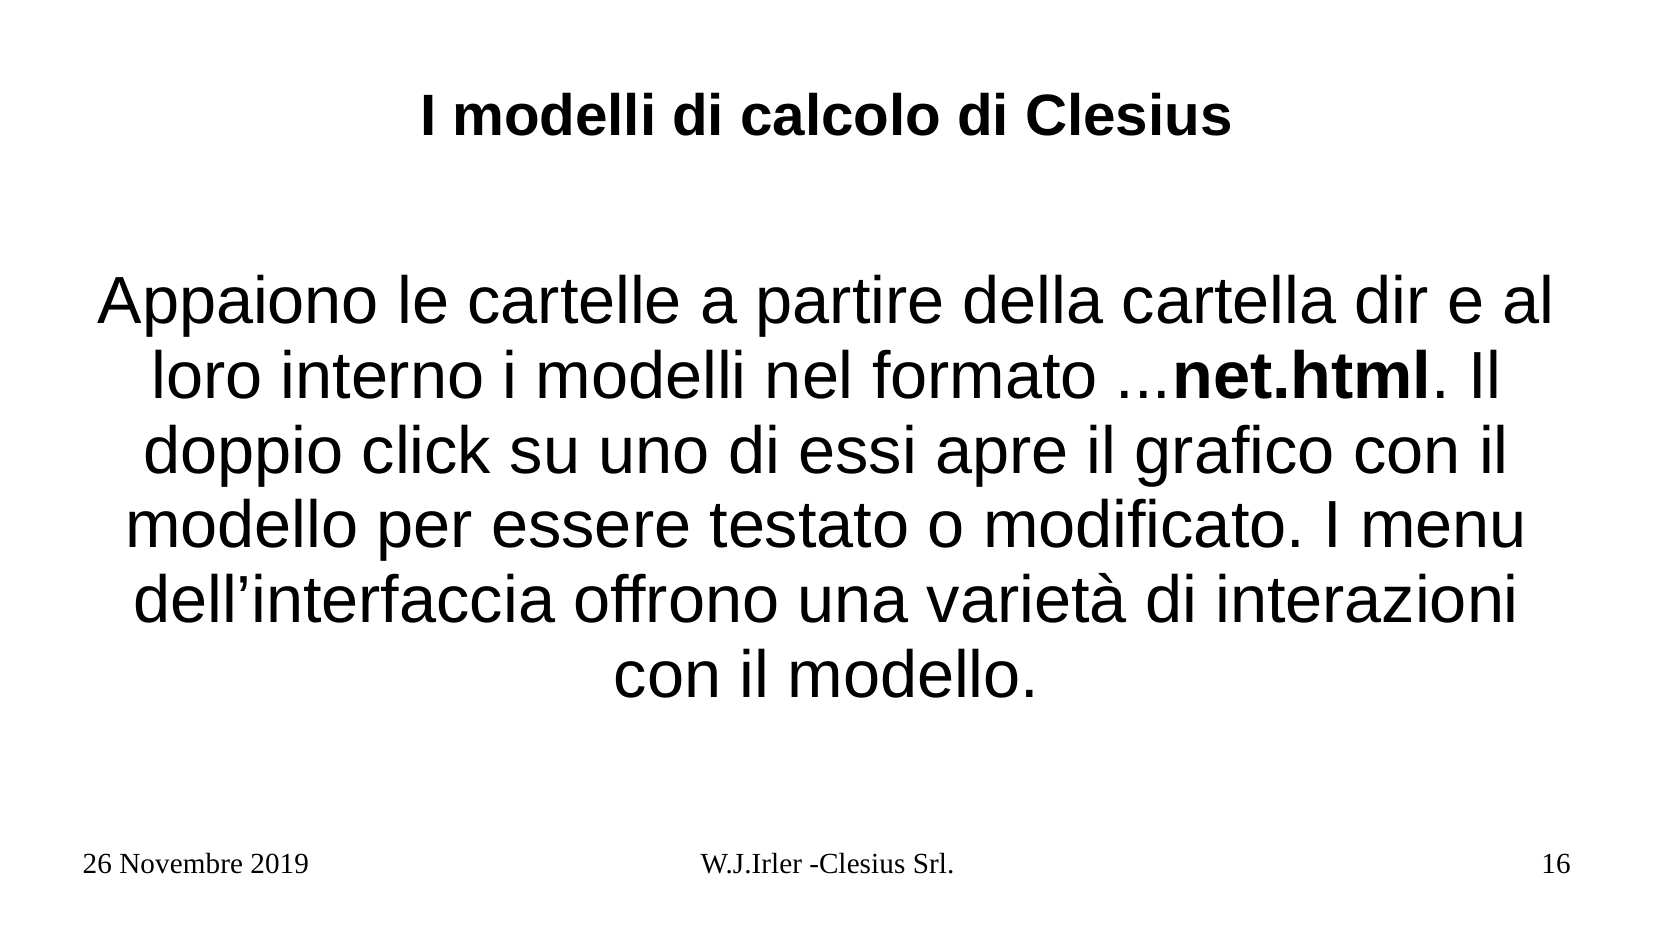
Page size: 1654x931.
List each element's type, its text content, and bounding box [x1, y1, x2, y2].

title I modelli di calcolo di Clesius [82, 37, 1571, 193]
subtitle Appaiono le cartelle a partire della cartella dir e al loro interno i modelli nel formato ...net.html. Il doppio click su uno di essi apre il grafico con il modello per essere testato o modificato. I menu dell’interfaccia offrono una varietà di interazioni con il modello. [82, 217, 1571, 758]
